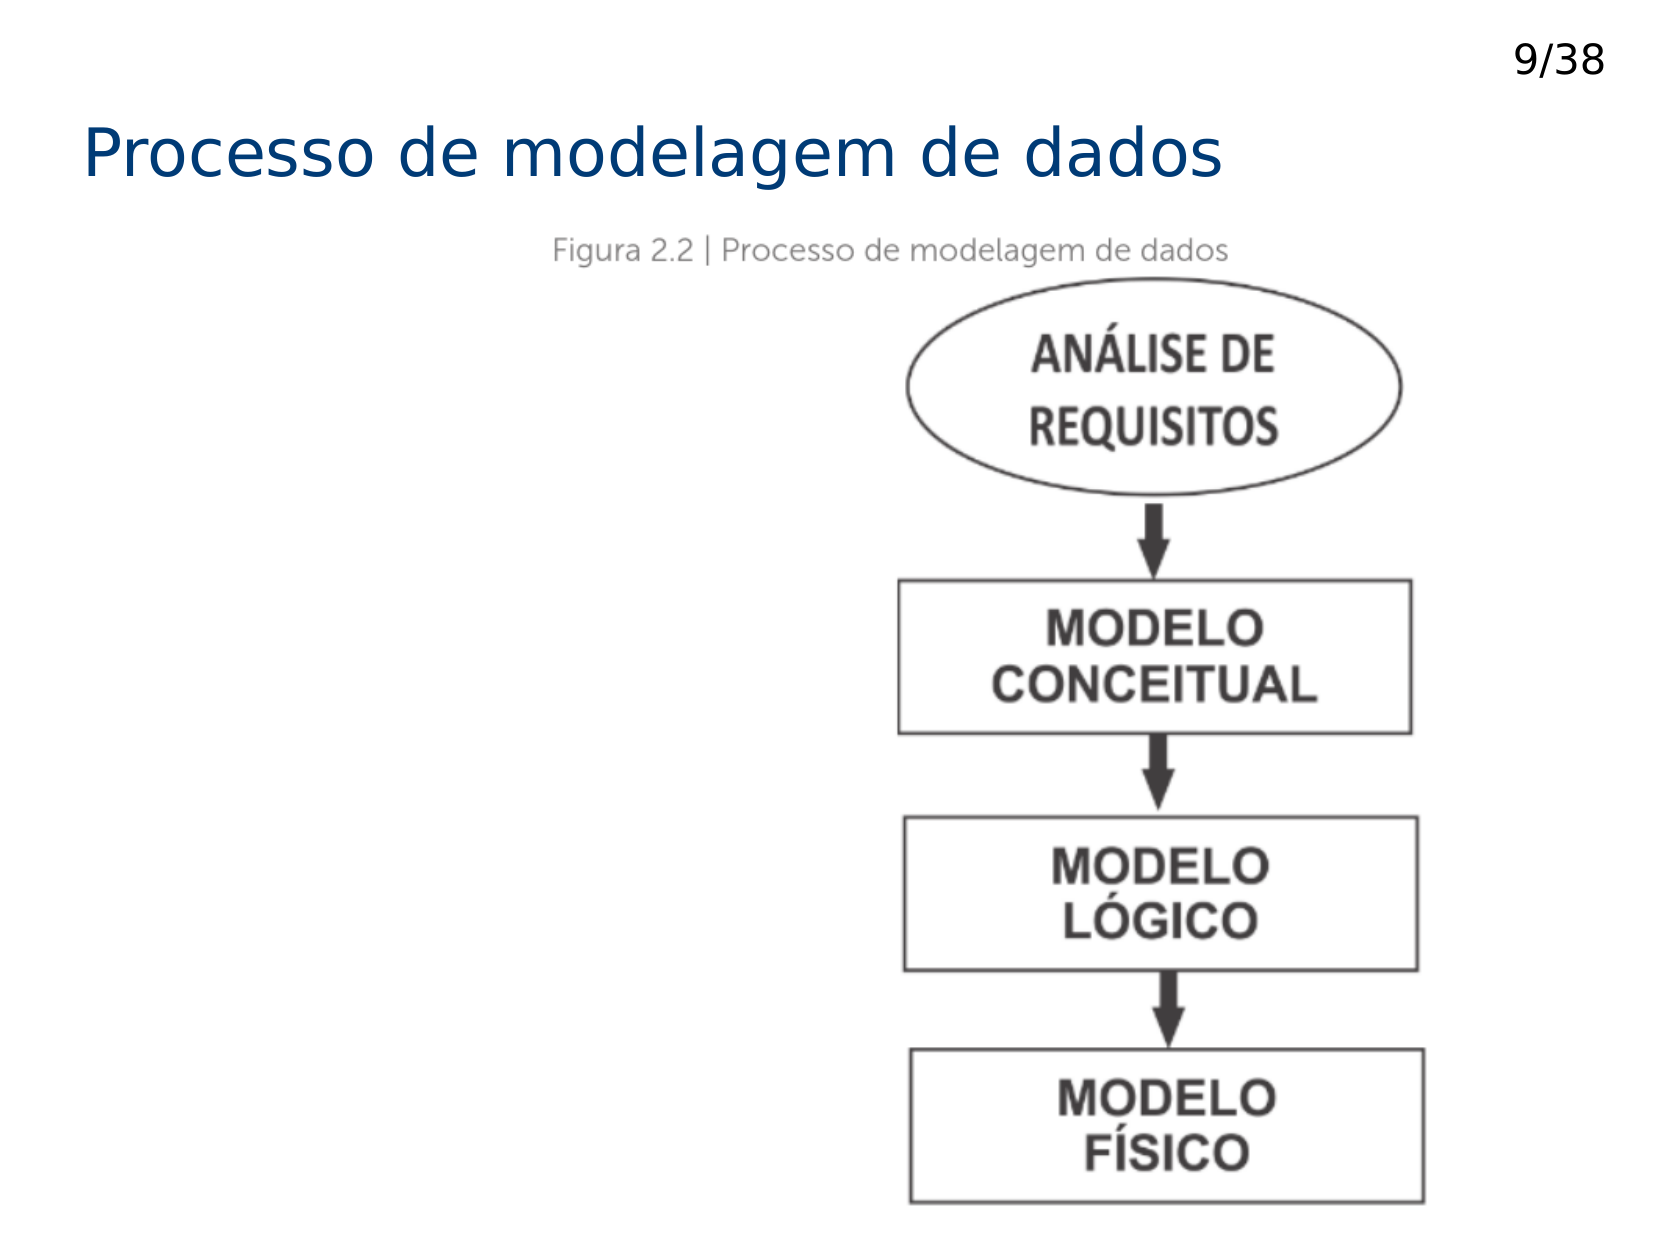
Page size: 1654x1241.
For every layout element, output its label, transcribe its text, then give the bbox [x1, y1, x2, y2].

title Processo de modelagem de dados [82, 75, 1571, 231]
picture [552, 230, 1436, 1215]
